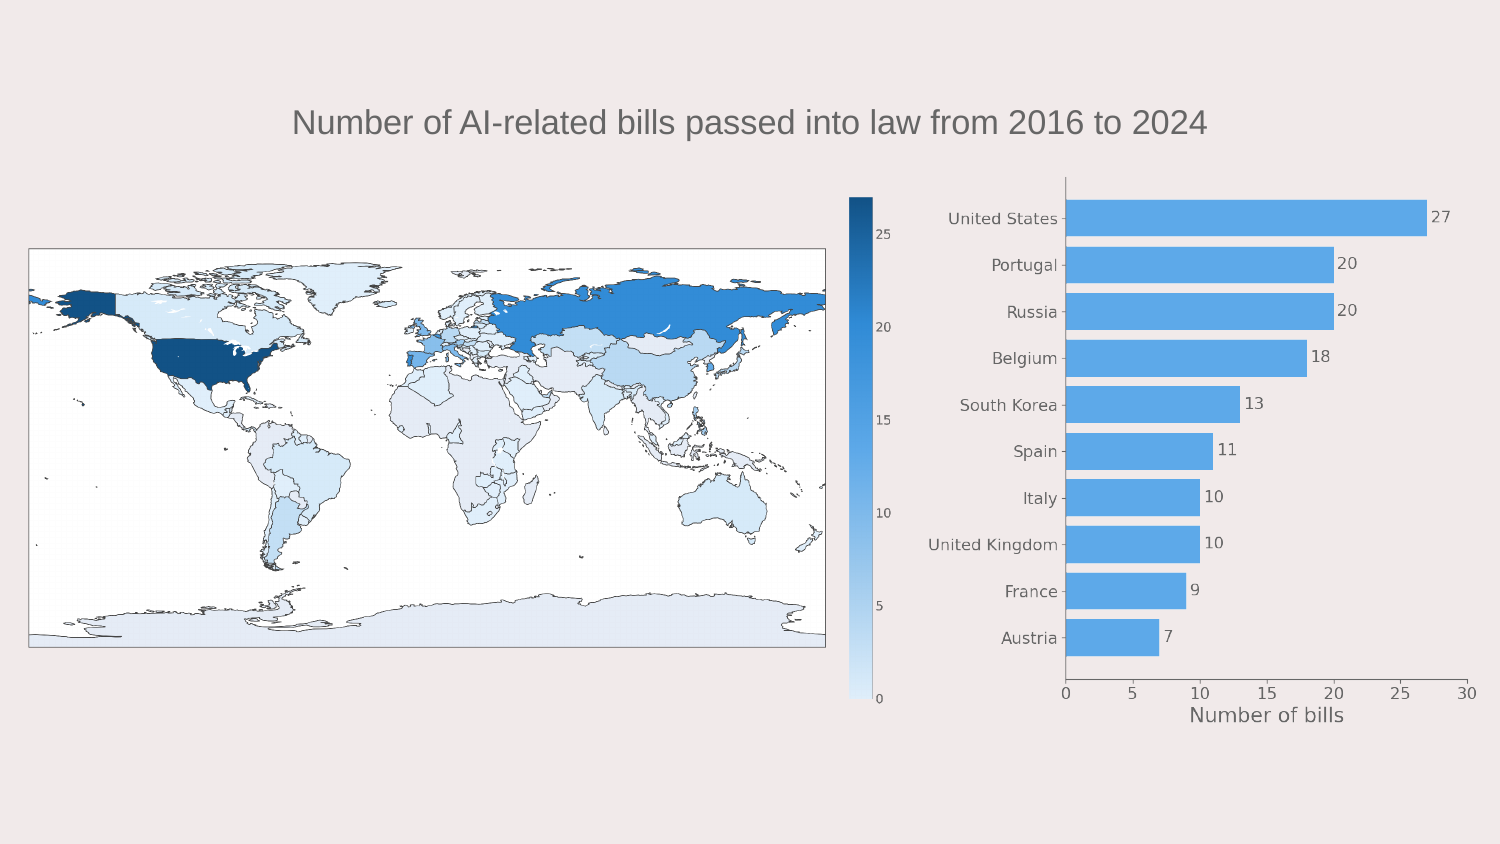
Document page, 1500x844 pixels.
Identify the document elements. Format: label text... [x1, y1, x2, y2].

picture [0, 142, 906, 769]
text_box Number of AI-related bills passed into law from 2016 to 2024 [196, 70, 1304, 157]
picture [910, 159, 1495, 744]
